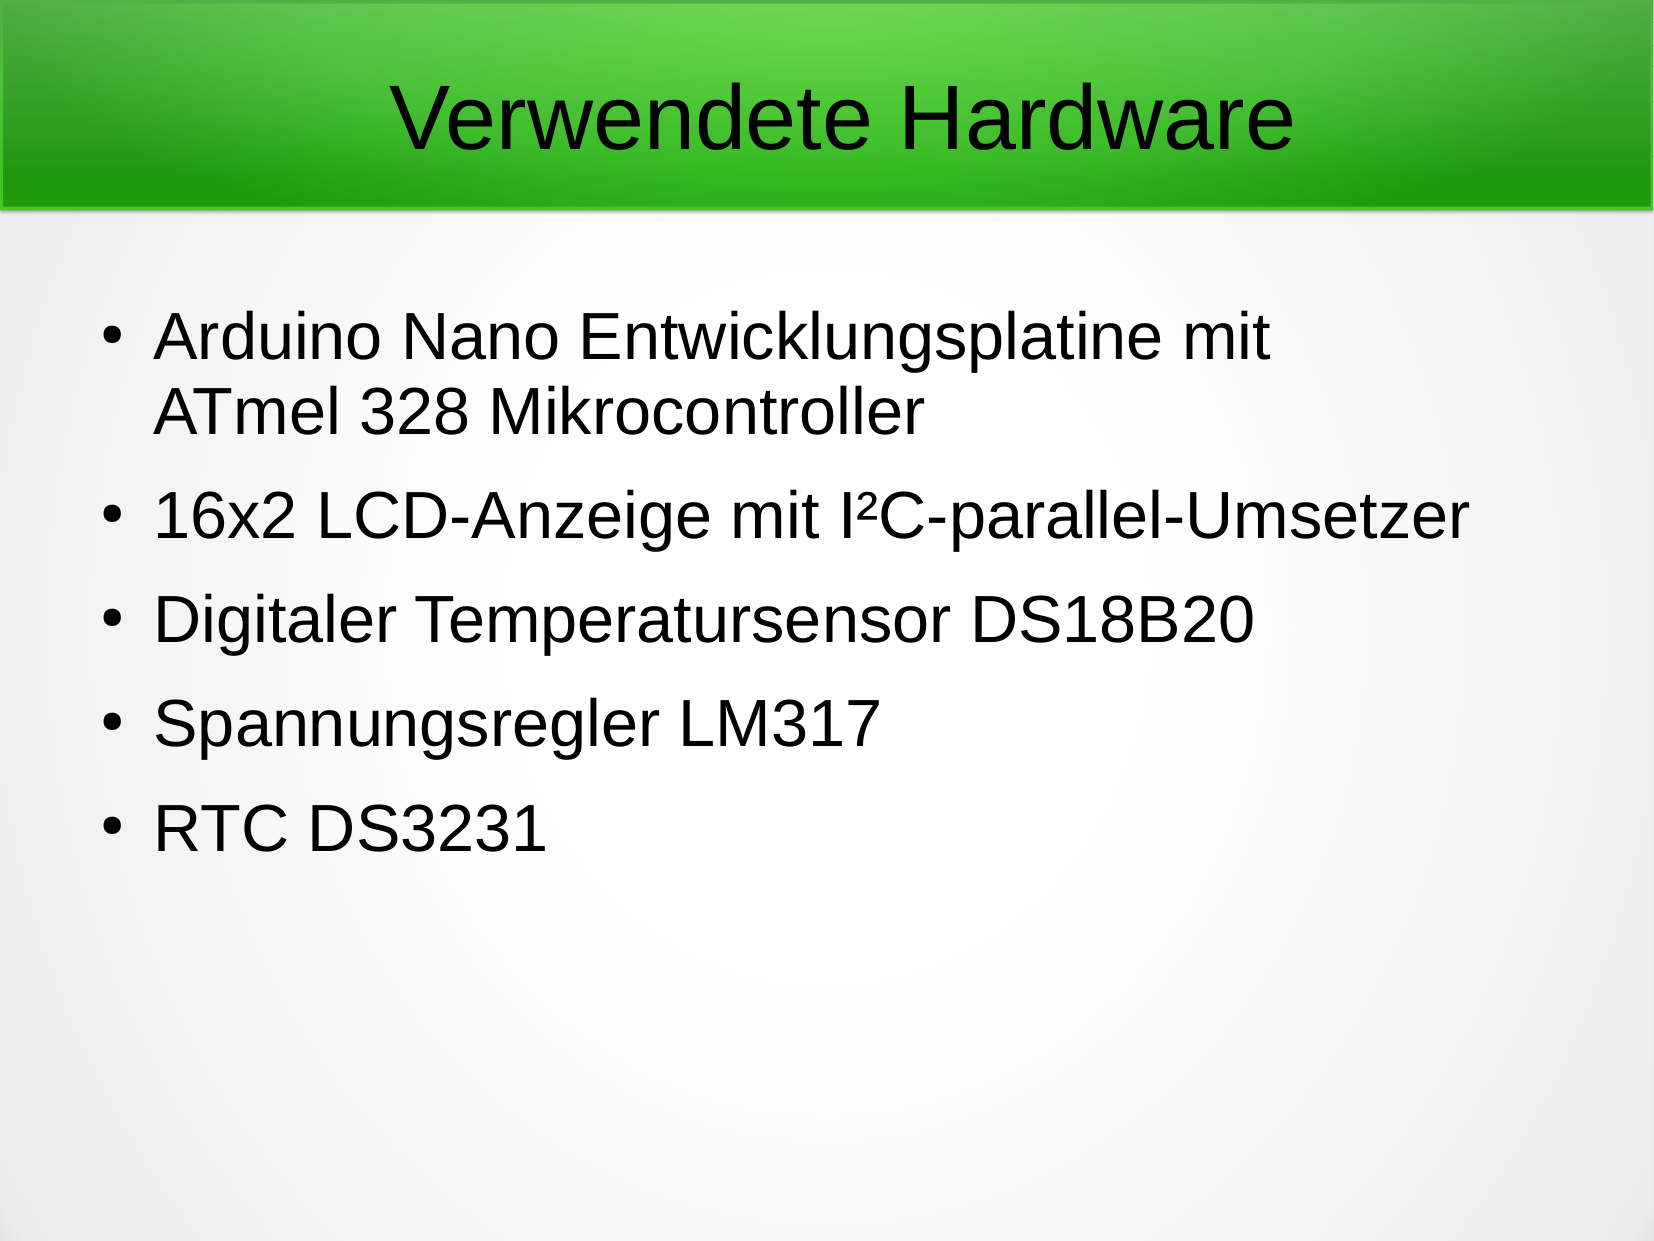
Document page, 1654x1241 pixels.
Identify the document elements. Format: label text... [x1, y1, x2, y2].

title Verwendete Hardware [82, 47, 1571, 189]
list Arduino Nano Entwicklungsplatine mit ATmel 328 Mikrocontroller 16x2 LCD-Anzeige mit I²C-parallel-Umsetzer Digitaler Temperatursensor DS18B20 Spannungsregler LM317 RTC DS3231 [82, 299, 1571, 1019]
